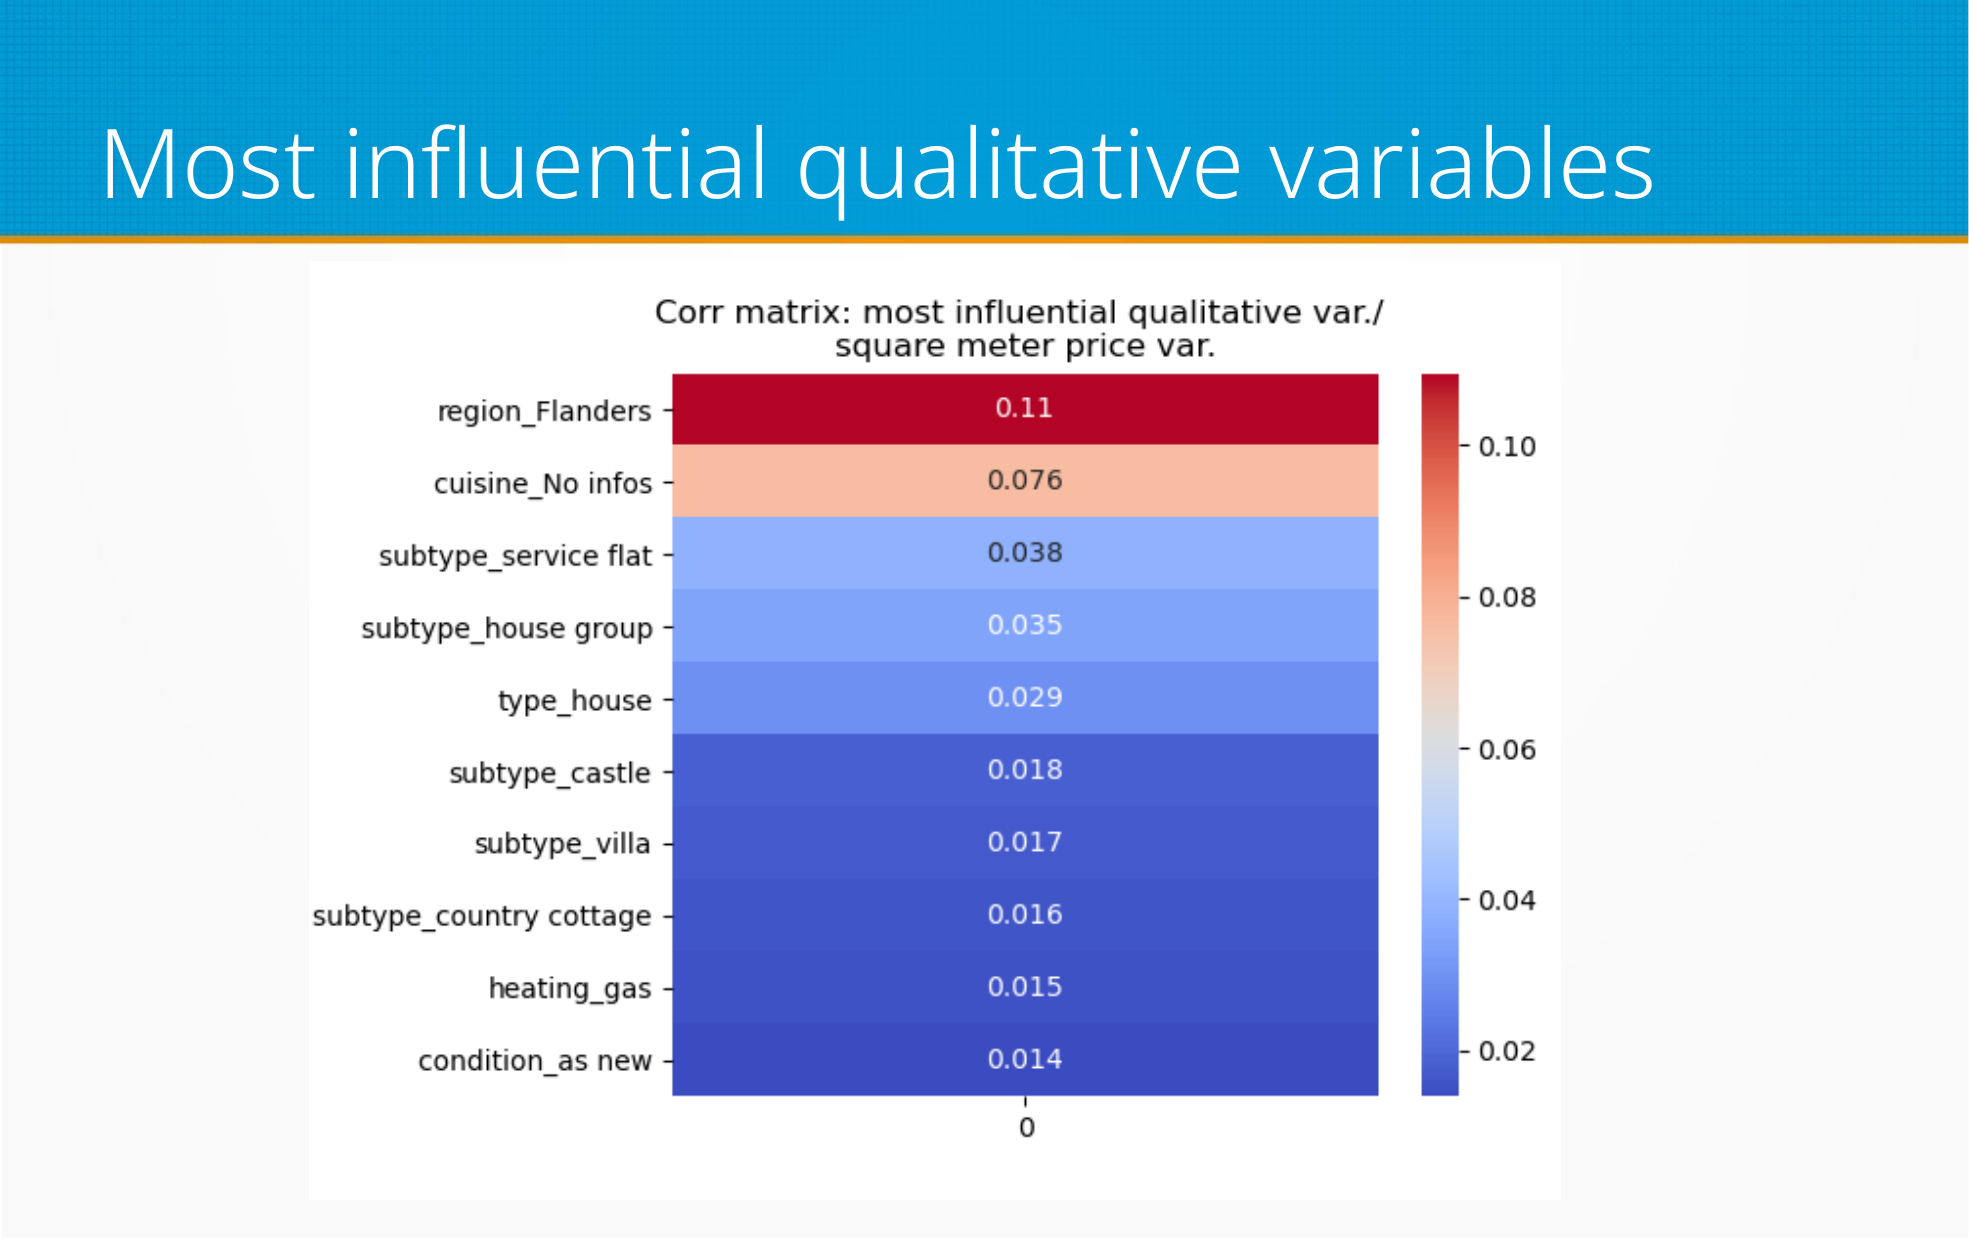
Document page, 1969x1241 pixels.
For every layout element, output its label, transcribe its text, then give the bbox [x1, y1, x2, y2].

picture [0, 233, 1969, 1241]
title Most influential qualitative variables [98, 19, 1870, 227]
